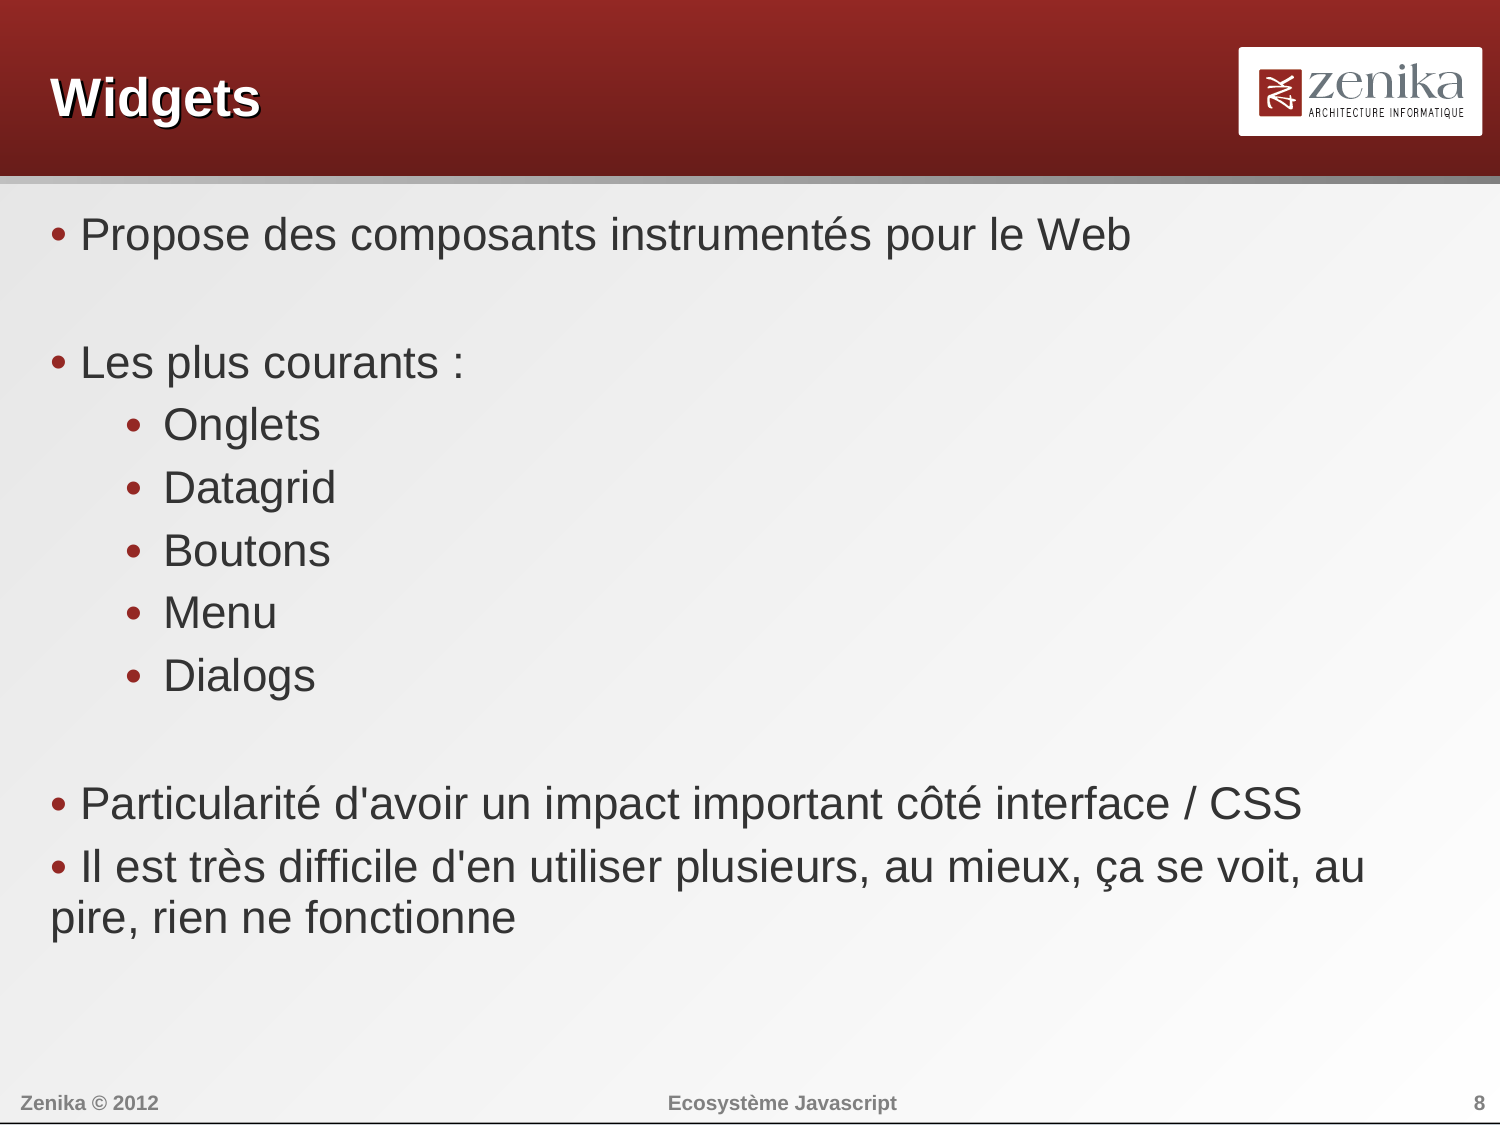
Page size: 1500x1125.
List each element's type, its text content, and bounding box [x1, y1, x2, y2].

title Widgets [50, 3, 1206, 192]
picture [1257, 58, 1464, 125]
list Propose des composants instrumentés pour le Web Les plus courants : Onglets Datagrid Boutons Menu Dialogs Particularité d'avoir un impact important côté interface / CSS Il est très difficile d'en utiliser plusieurs, au mieux, ça se voit, au pire, rien ne fonctionne [50, 208, 1435, 944]
